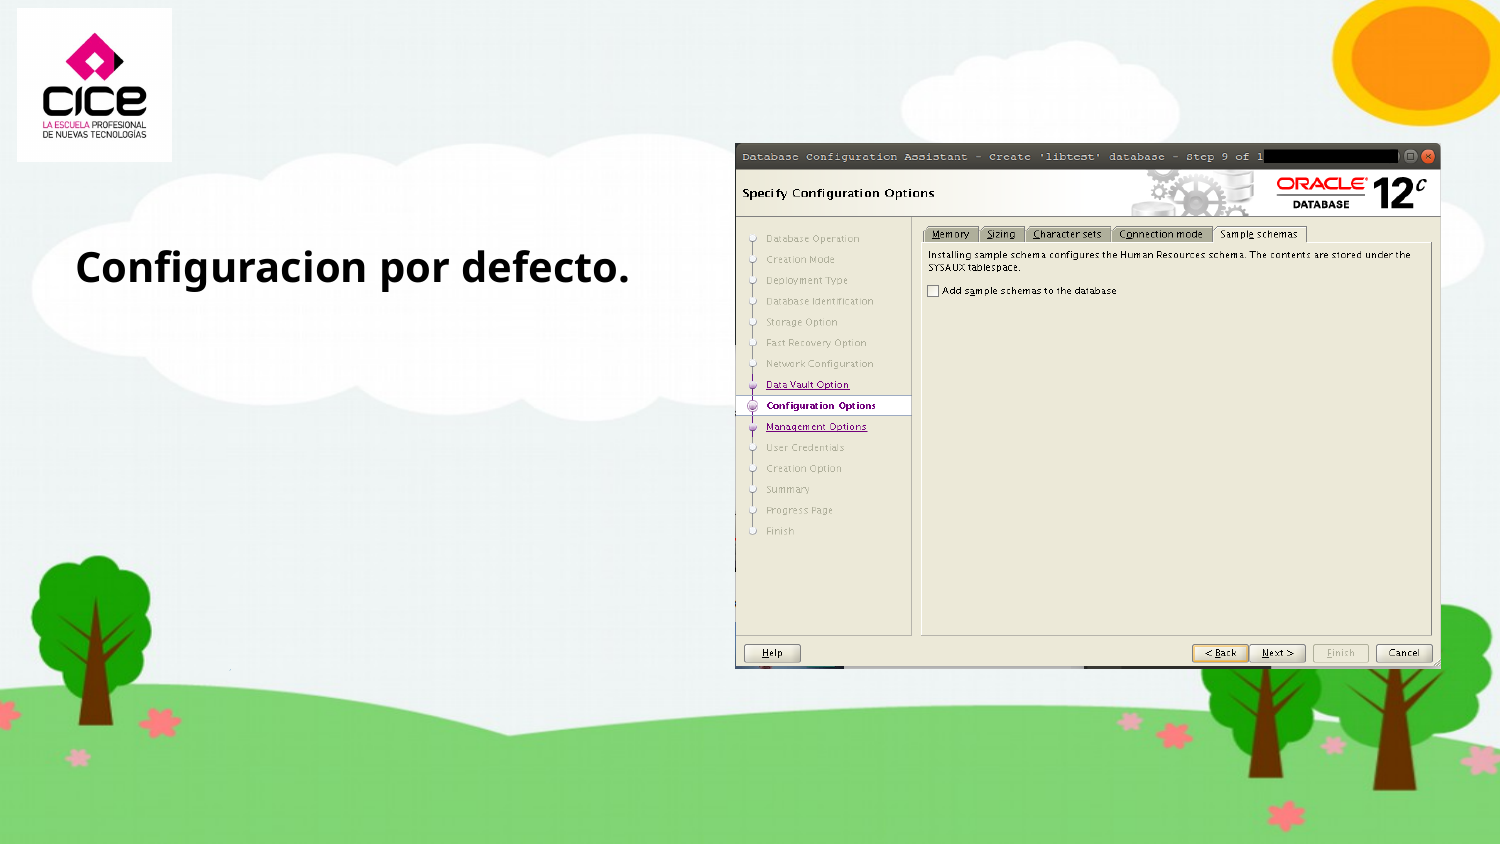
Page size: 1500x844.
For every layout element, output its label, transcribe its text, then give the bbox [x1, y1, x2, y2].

title Configuracion por defecto. [75, 233, 639, 299]
picture [0, 0, 1500, 844]
